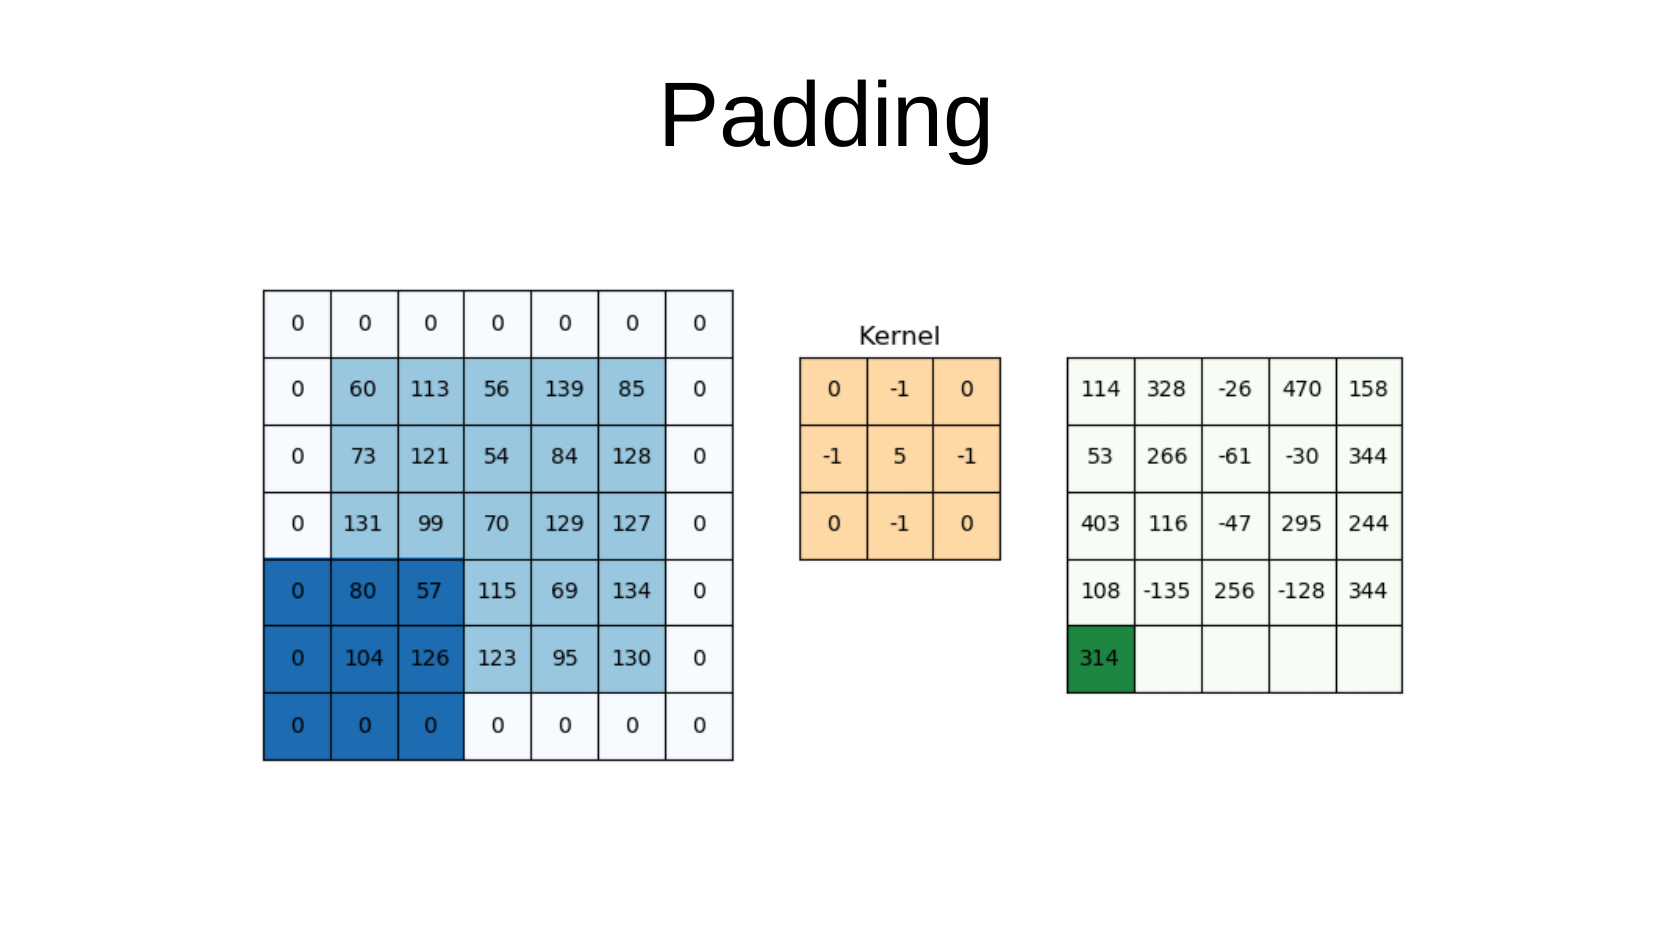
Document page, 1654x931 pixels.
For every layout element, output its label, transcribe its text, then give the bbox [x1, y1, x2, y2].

picture [196, 201, 1447, 827]
title Padding [82, 37, 1571, 193]
